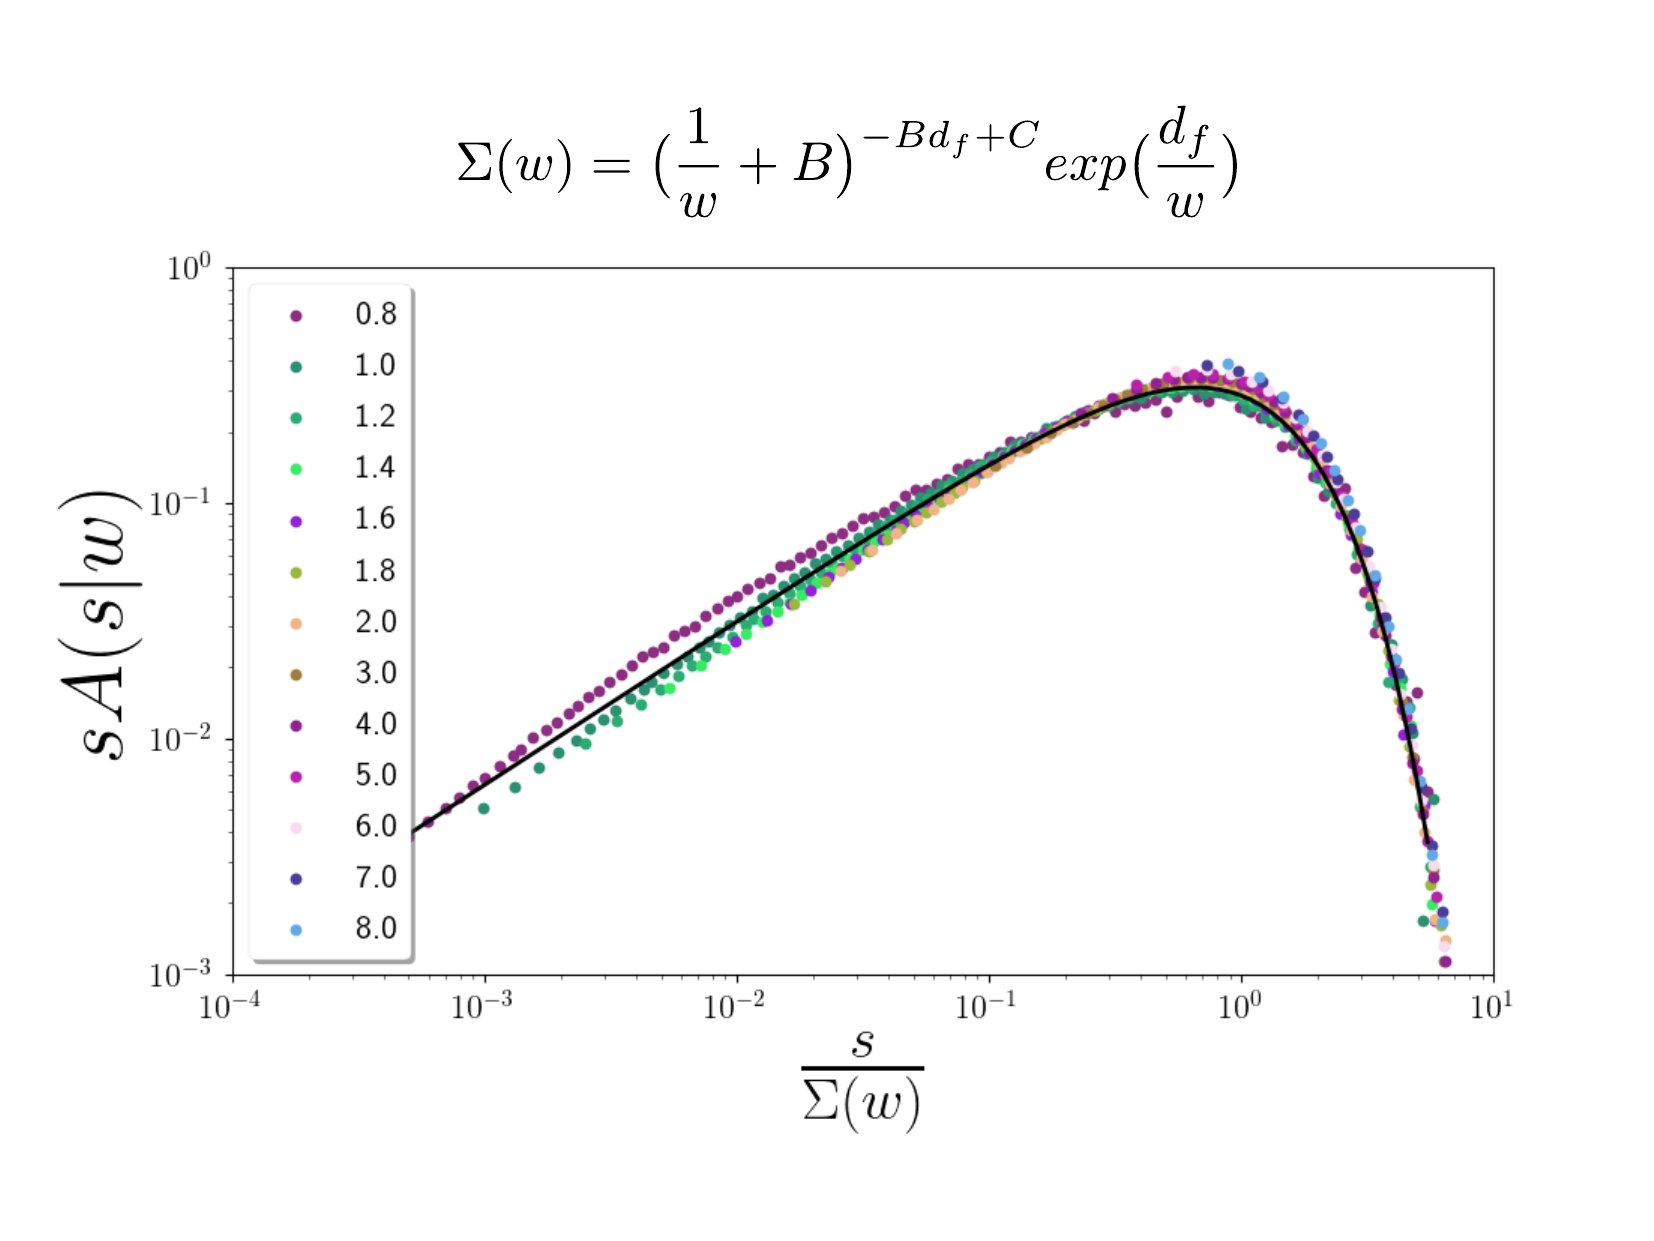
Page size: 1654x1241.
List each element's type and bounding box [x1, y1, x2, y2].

text_box [455, 105, 1246, 218]
picture [45, 239, 1531, 1152]
